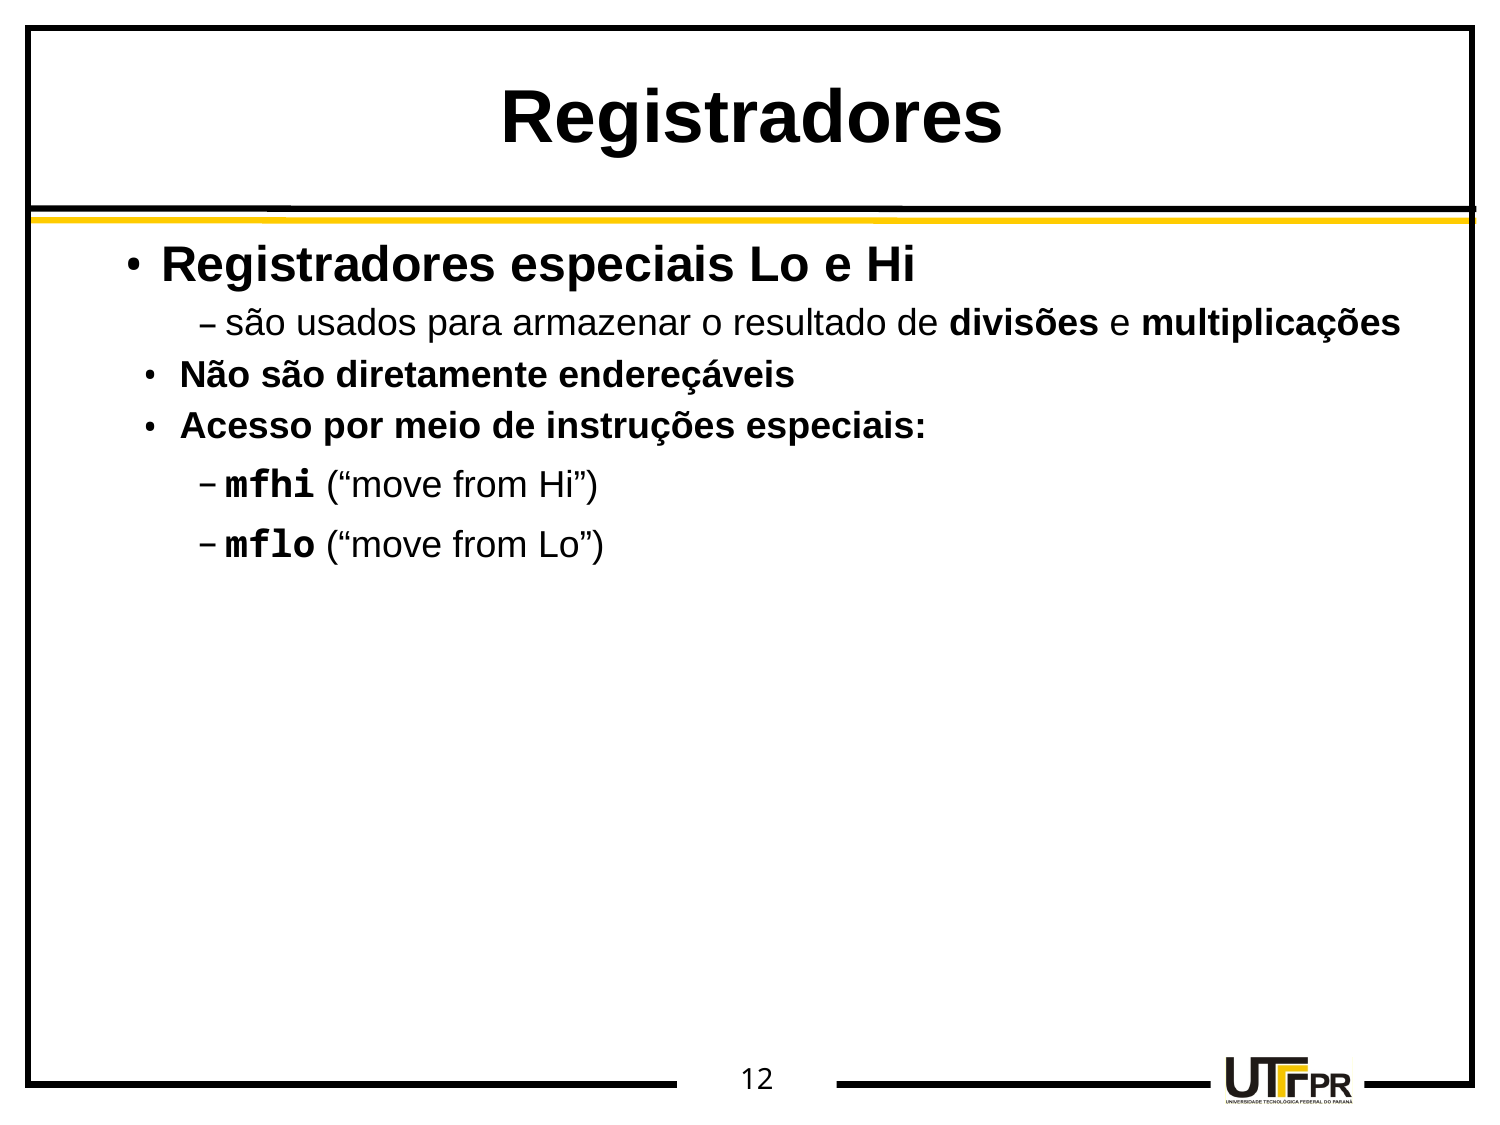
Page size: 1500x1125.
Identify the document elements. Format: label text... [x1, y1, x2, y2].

list Registradores especiais Lo e Hi são usados para armazenar o resultado de divisões e multiplicações Não são diretamente endereçáveis Acesso por meio de instruções especiais: mfhi (“move from Hi”) mflo (“move from Lo”) [72, 233, 1428, 1003]
picture [1225, 1057, 1353, 1104]
title Registradores [29, 29, 1477, 207]
